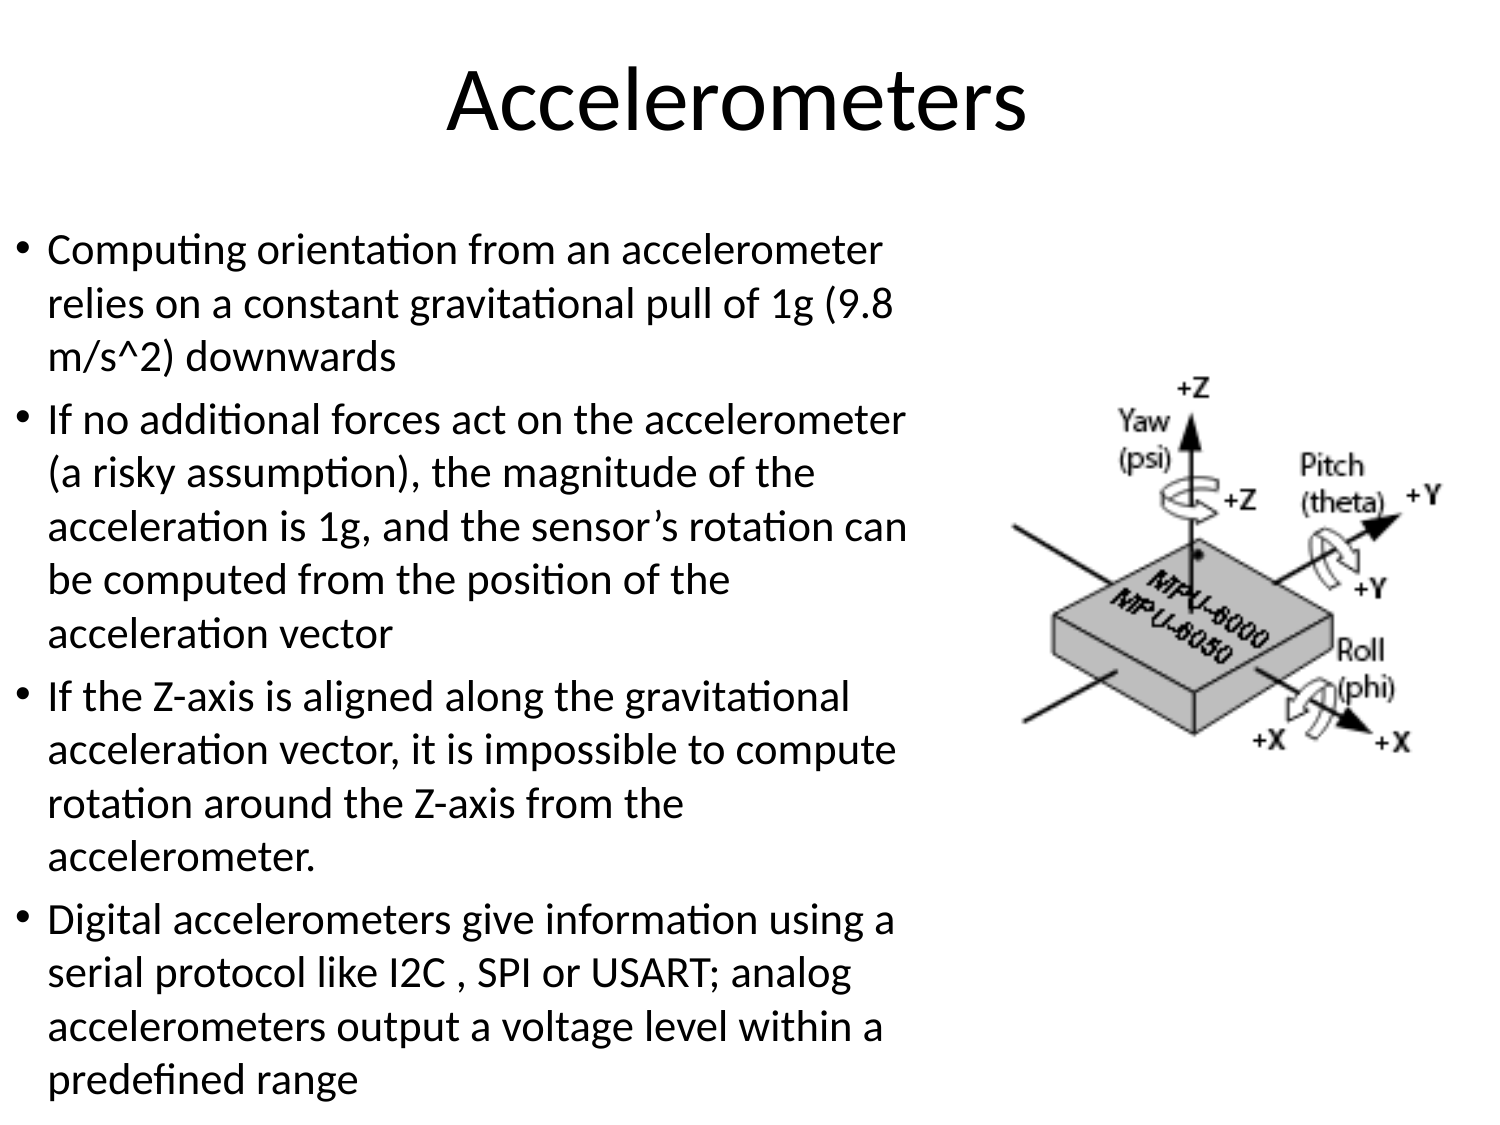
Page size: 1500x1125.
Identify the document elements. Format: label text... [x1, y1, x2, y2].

list Computing orientation from an accelerometer relies on a constant gravitational pull of 1g (9.8 m/s^2) downwards If no additional forces act on the accelerometer (a risky assumption), the magnitude of the acceleration is 1g, and the sensor’s rotation can be computed from the position of the acceleration vector If the Z-axis is aligned along the gravitational acceleration vector, it is impossible to compute rotation around the Z-axis from the accelerometer. Digital accelerometers give information using a serial protocol like I2C , SPI or USART; analog accelerometers output a voltage level within a predefined range [0, 212, 950, 1125]
picture [986, 349, 1470, 813]
title Accelerometers [62, 0, 1413, 188]
